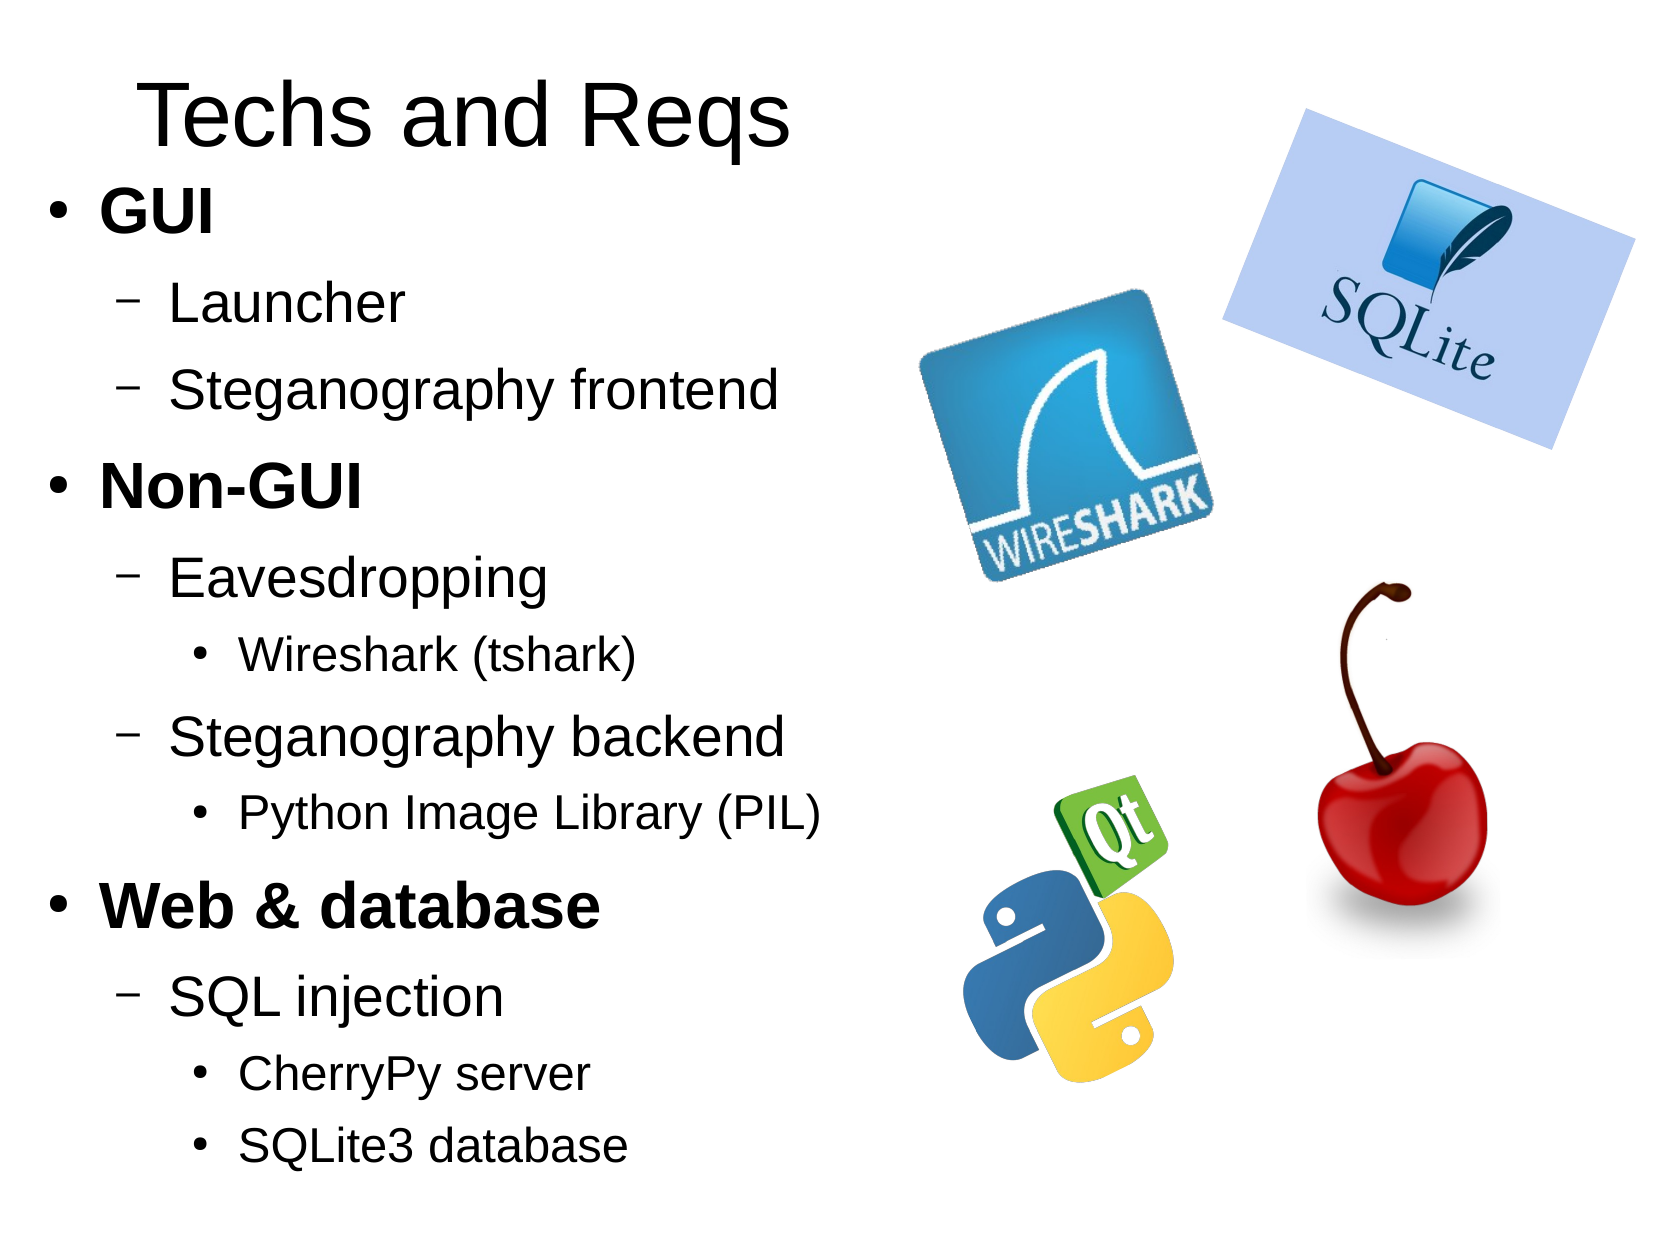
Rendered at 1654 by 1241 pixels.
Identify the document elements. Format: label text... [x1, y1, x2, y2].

picture [1302, 579, 1501, 961]
picture [1221, 107, 1636, 451]
title Techs and Reqs [135, 49, 1571, 181]
picture [915, 285, 1216, 586]
list GUI Launcher Steganography frontend Non-GUI Eavesdropping Wireshark (tshark) Steganography backend Python Image Library (PIL) Web & database SQL injection CherryPy server SQLite3 database [29, 175, 1518, 1180]
picture [900, 765, 1249, 1119]
